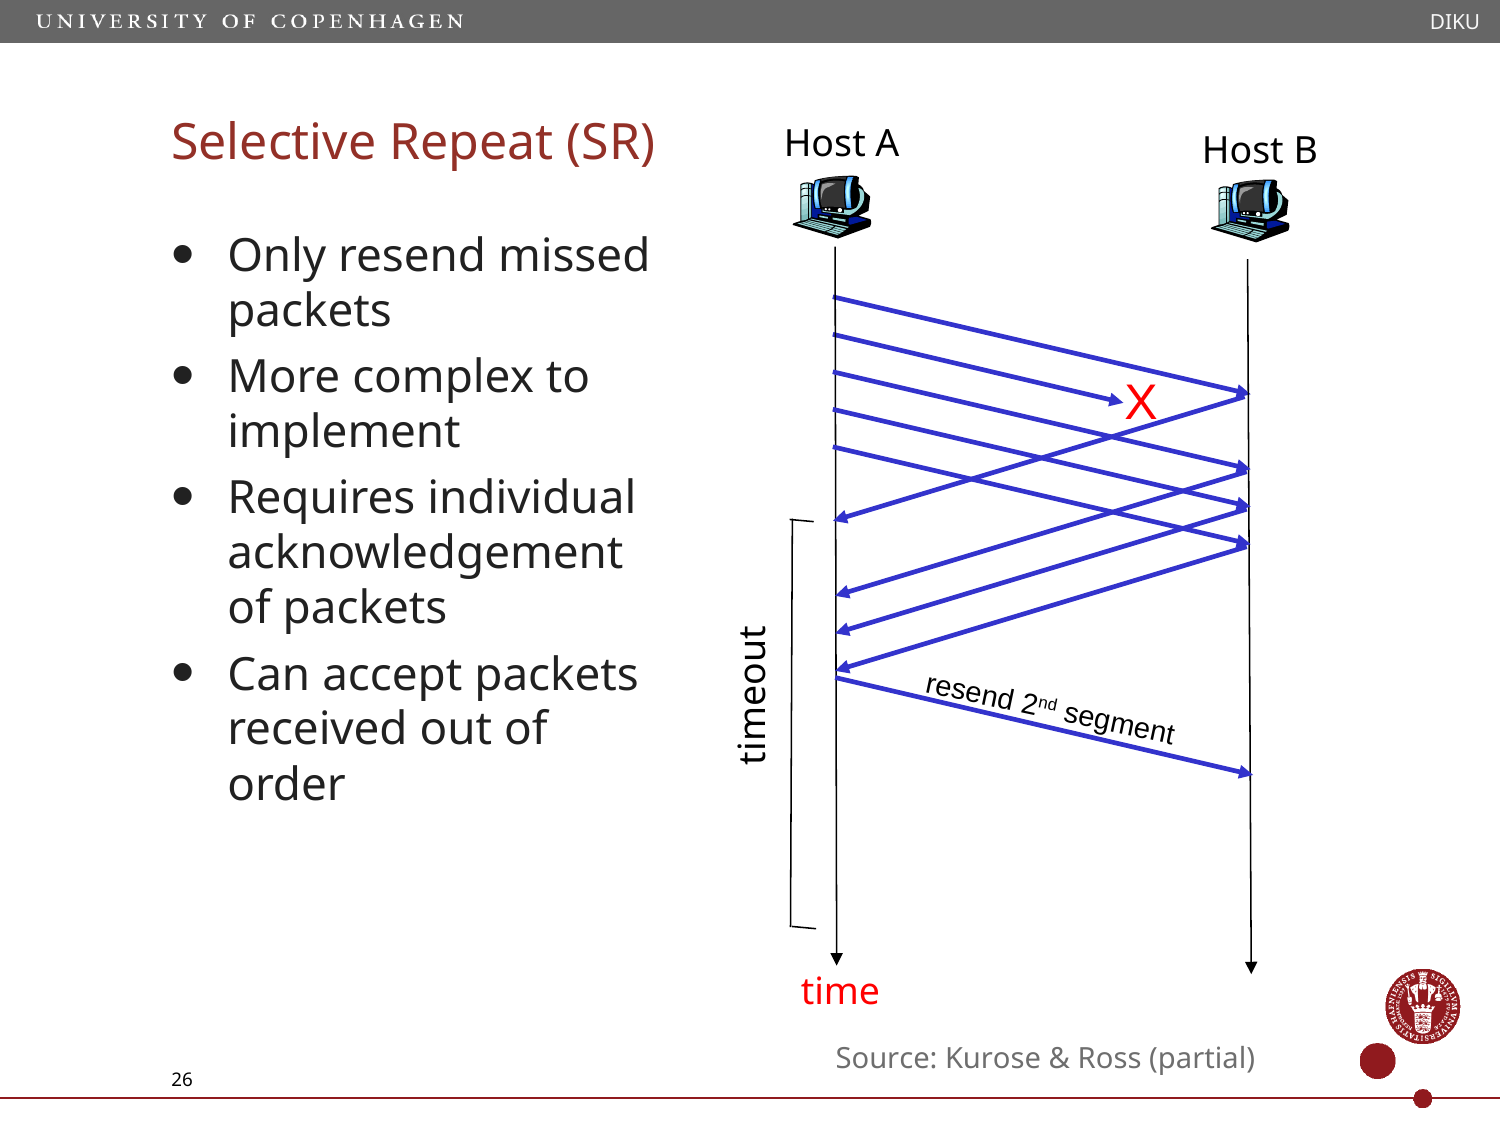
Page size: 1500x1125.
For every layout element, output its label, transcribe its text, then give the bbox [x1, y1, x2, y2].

text_box timeout [719, 611, 781, 780]
text_box Source: Kurose & Ross (partial) [820, 1031, 1341, 1083]
text_box Host A [769, 111, 915, 173]
picture [792, 175, 873, 239]
text_box Host B [1187, 117, 1334, 179]
text_box resend 2nd segment [907, 653, 1244, 772]
title Selective Repeat (SR) [171, 75, 1329, 171]
list Only resend missed packets More complex to implement Requires individual acknowledgement of packets Can accept packets received out of order [171, 225, 668, 900]
picture [0, 910, 1500, 1122]
picture [1210, 179, 1291, 243]
text_box time [786, 959, 896, 1021]
text_box X [1109, 362, 1156, 438]
text_box <number> [171, 1067, 522, 1092]
text_box DIKU [469, 0, 1495, 43]
